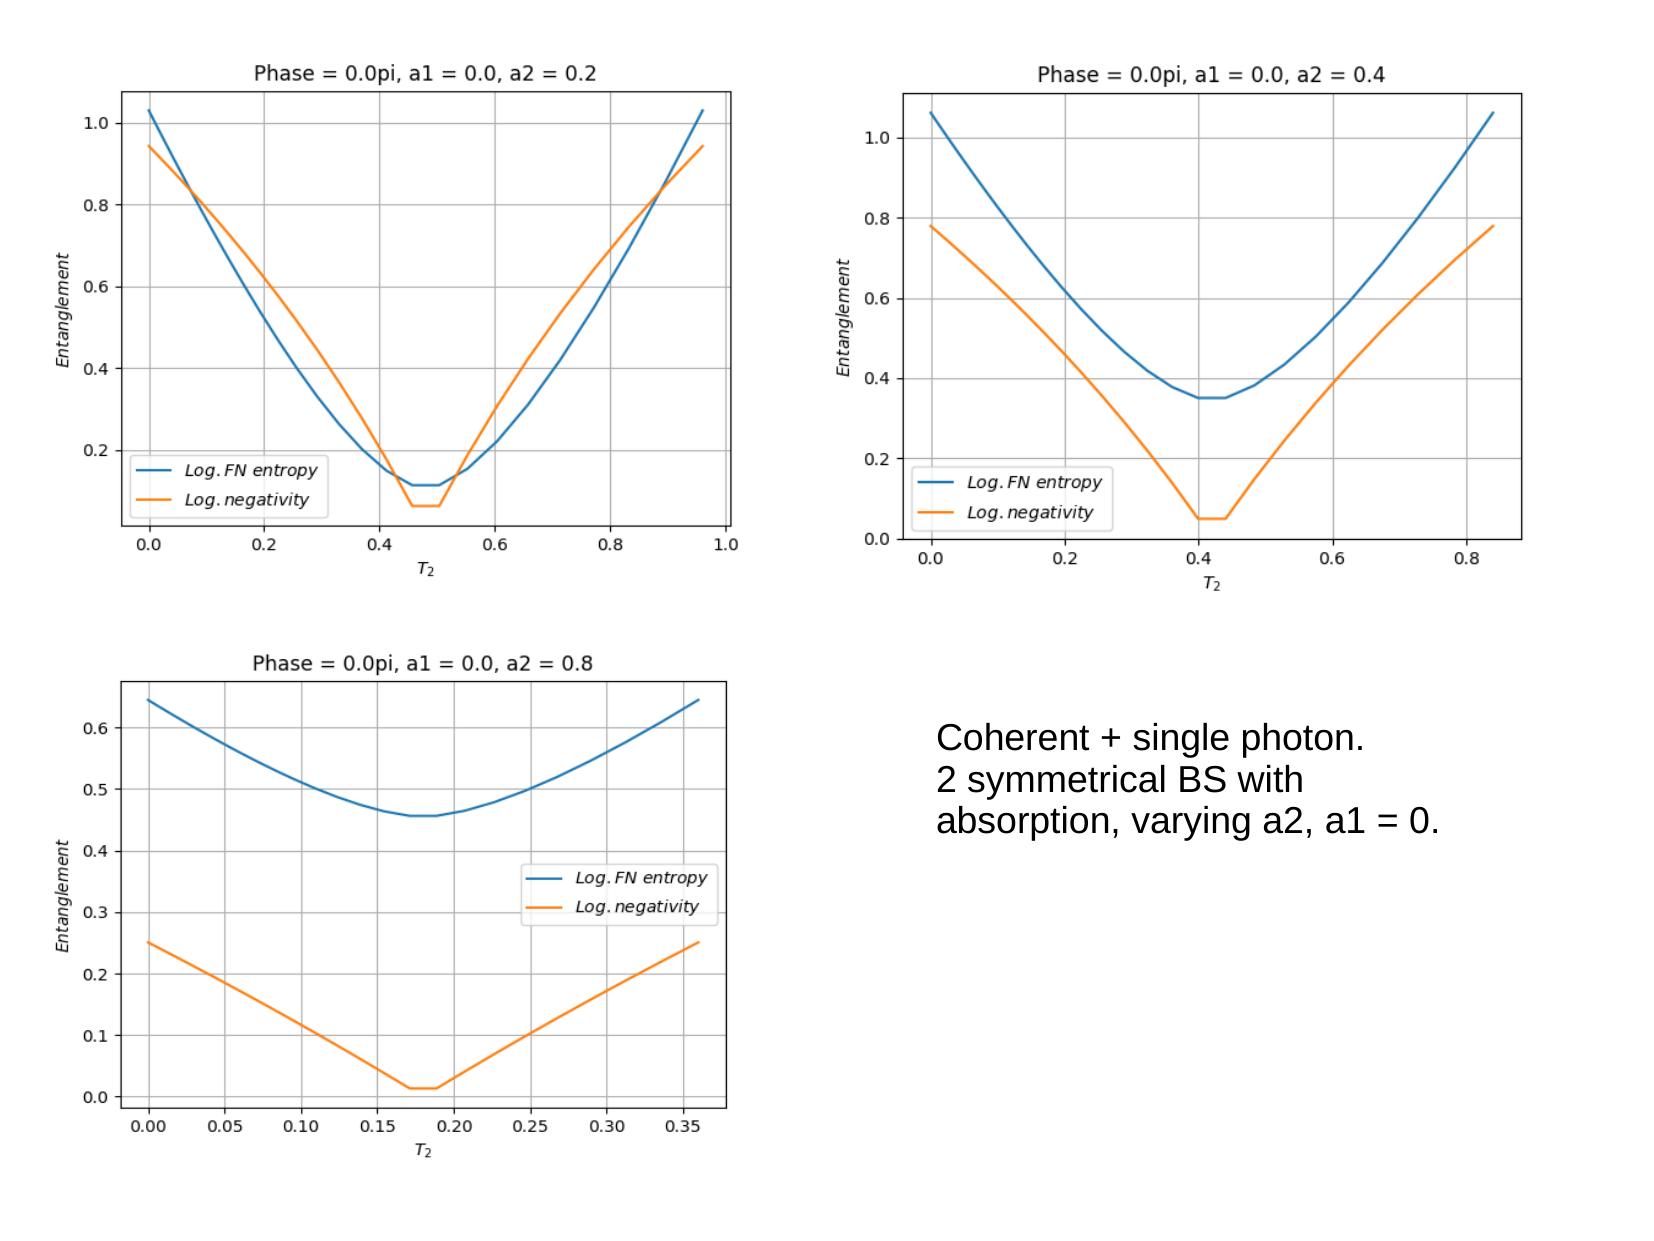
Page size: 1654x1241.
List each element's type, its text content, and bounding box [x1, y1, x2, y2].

picture [23, 23, 1601, 603]
text_box Coherent + single photon. 2 symmetrical BS with absorption, varying a2, a1 = 0. [921, 708, 1465, 850]
picture [23, 614, 804, 1169]
